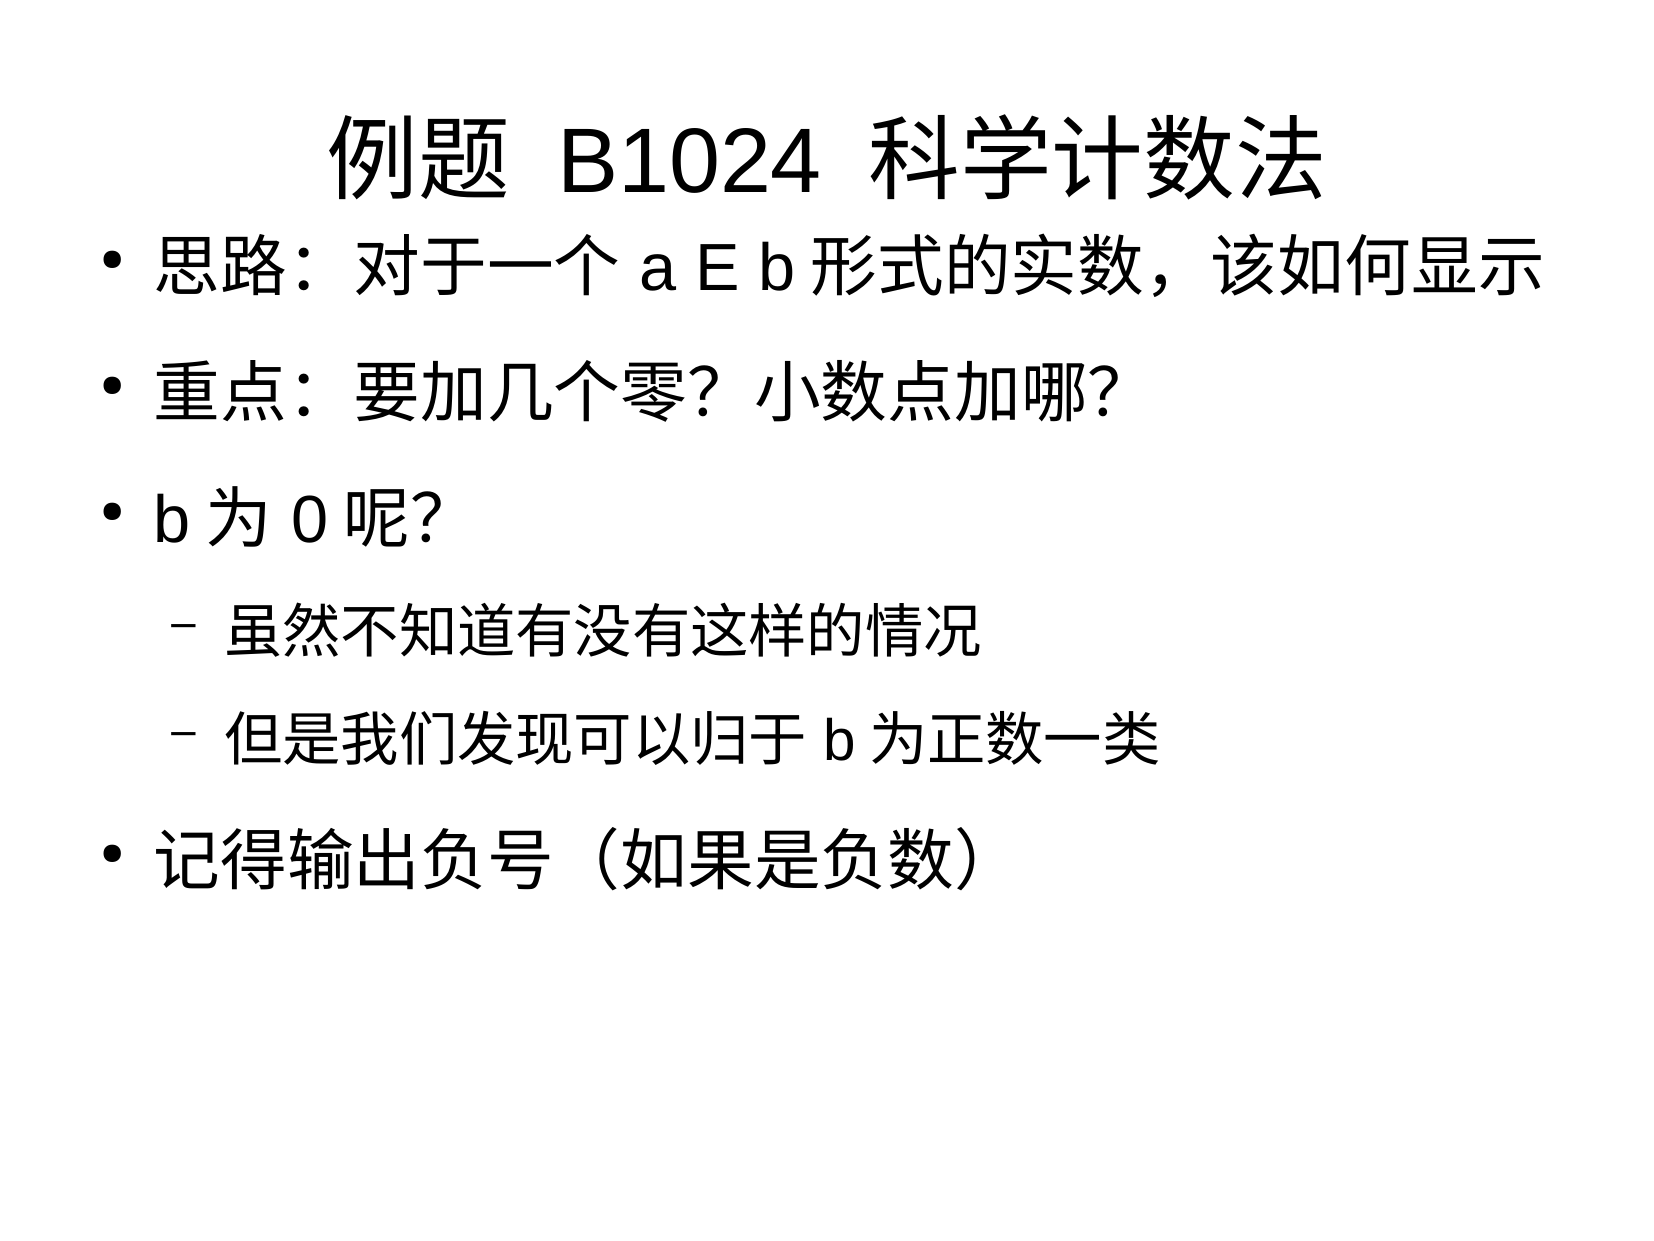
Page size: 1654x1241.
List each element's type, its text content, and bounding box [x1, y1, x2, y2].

title 例题 B1024 科学计数法 [82, 49, 1571, 212]
list 思路：对于一个a E b形式的实数，该如何显示 重点：要加几个零？小数点加哪？ b为0呢？ 虽然不知道有没有这样的情况 但是我们发现可以归于b为正数一类 记得输出负号（如果是负数） [82, 212, 1571, 1241]
